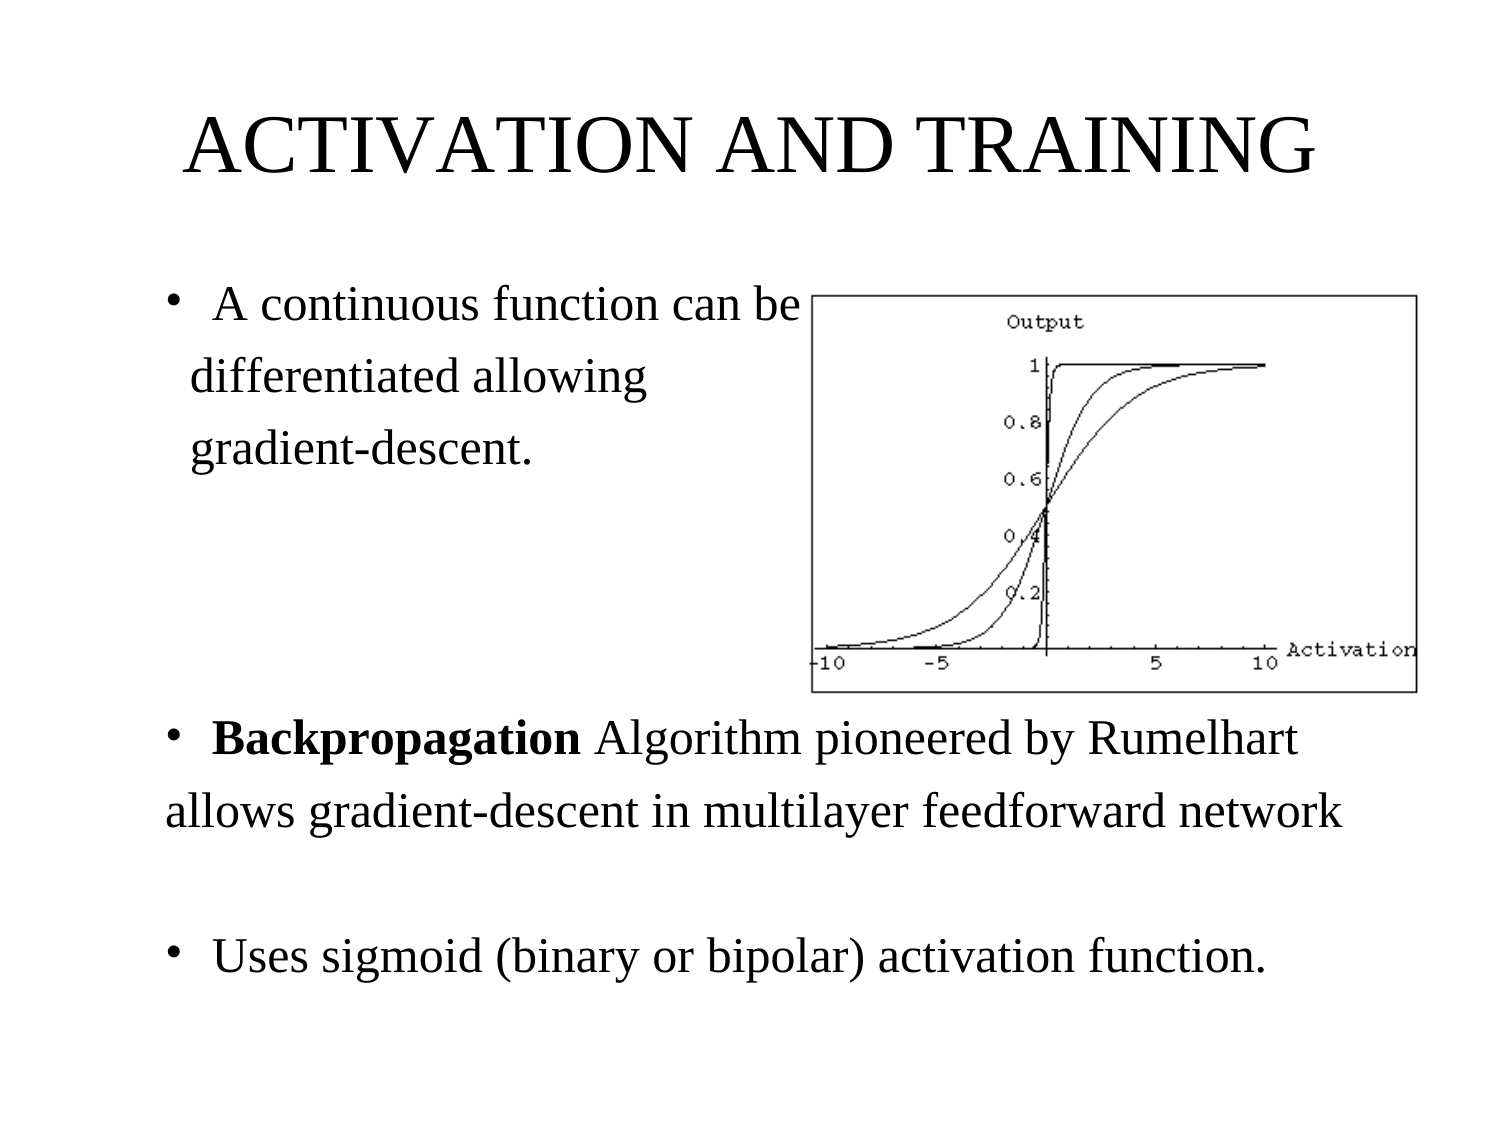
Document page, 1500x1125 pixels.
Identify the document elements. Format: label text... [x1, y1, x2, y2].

picture [800, 287, 1426, 700]
title ACTIVATION AND TRAINING [75, 45, 1426, 233]
list A continuous function can be differentiated allowing gradient-descent. Backpropagation Algorithm pioneered by Rumelhart allows gradient-descent in multilayer feedforward network Uses sigmoid (binary or bipolar) activation function. [75, 262, 1426, 1005]
